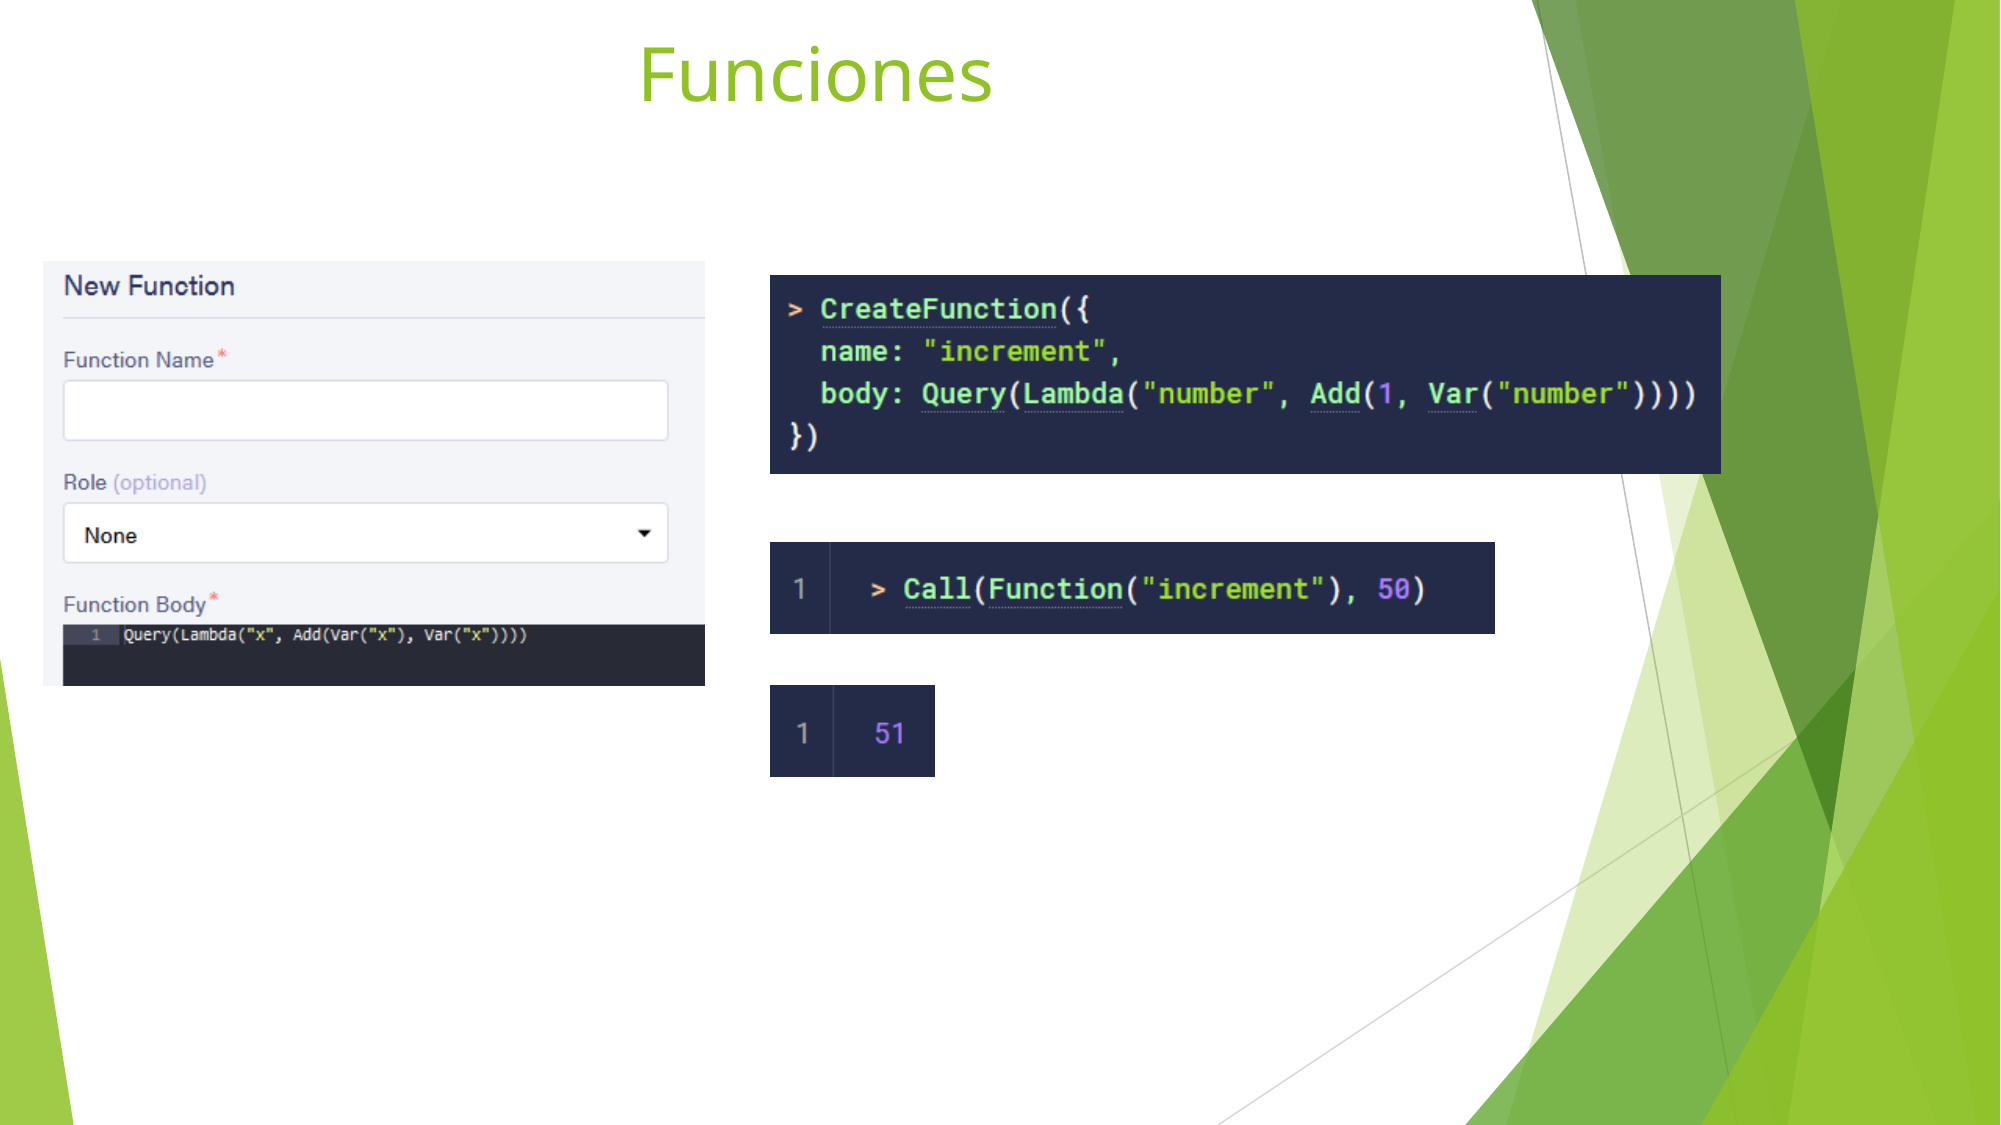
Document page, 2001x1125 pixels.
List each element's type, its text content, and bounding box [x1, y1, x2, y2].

picture [770, 275, 1721, 474]
picture [770, 542, 1495, 634]
picture [43, 262, 705, 686]
picture [770, 685, 935, 777]
title Funciones [111, 19, 1522, 134]
